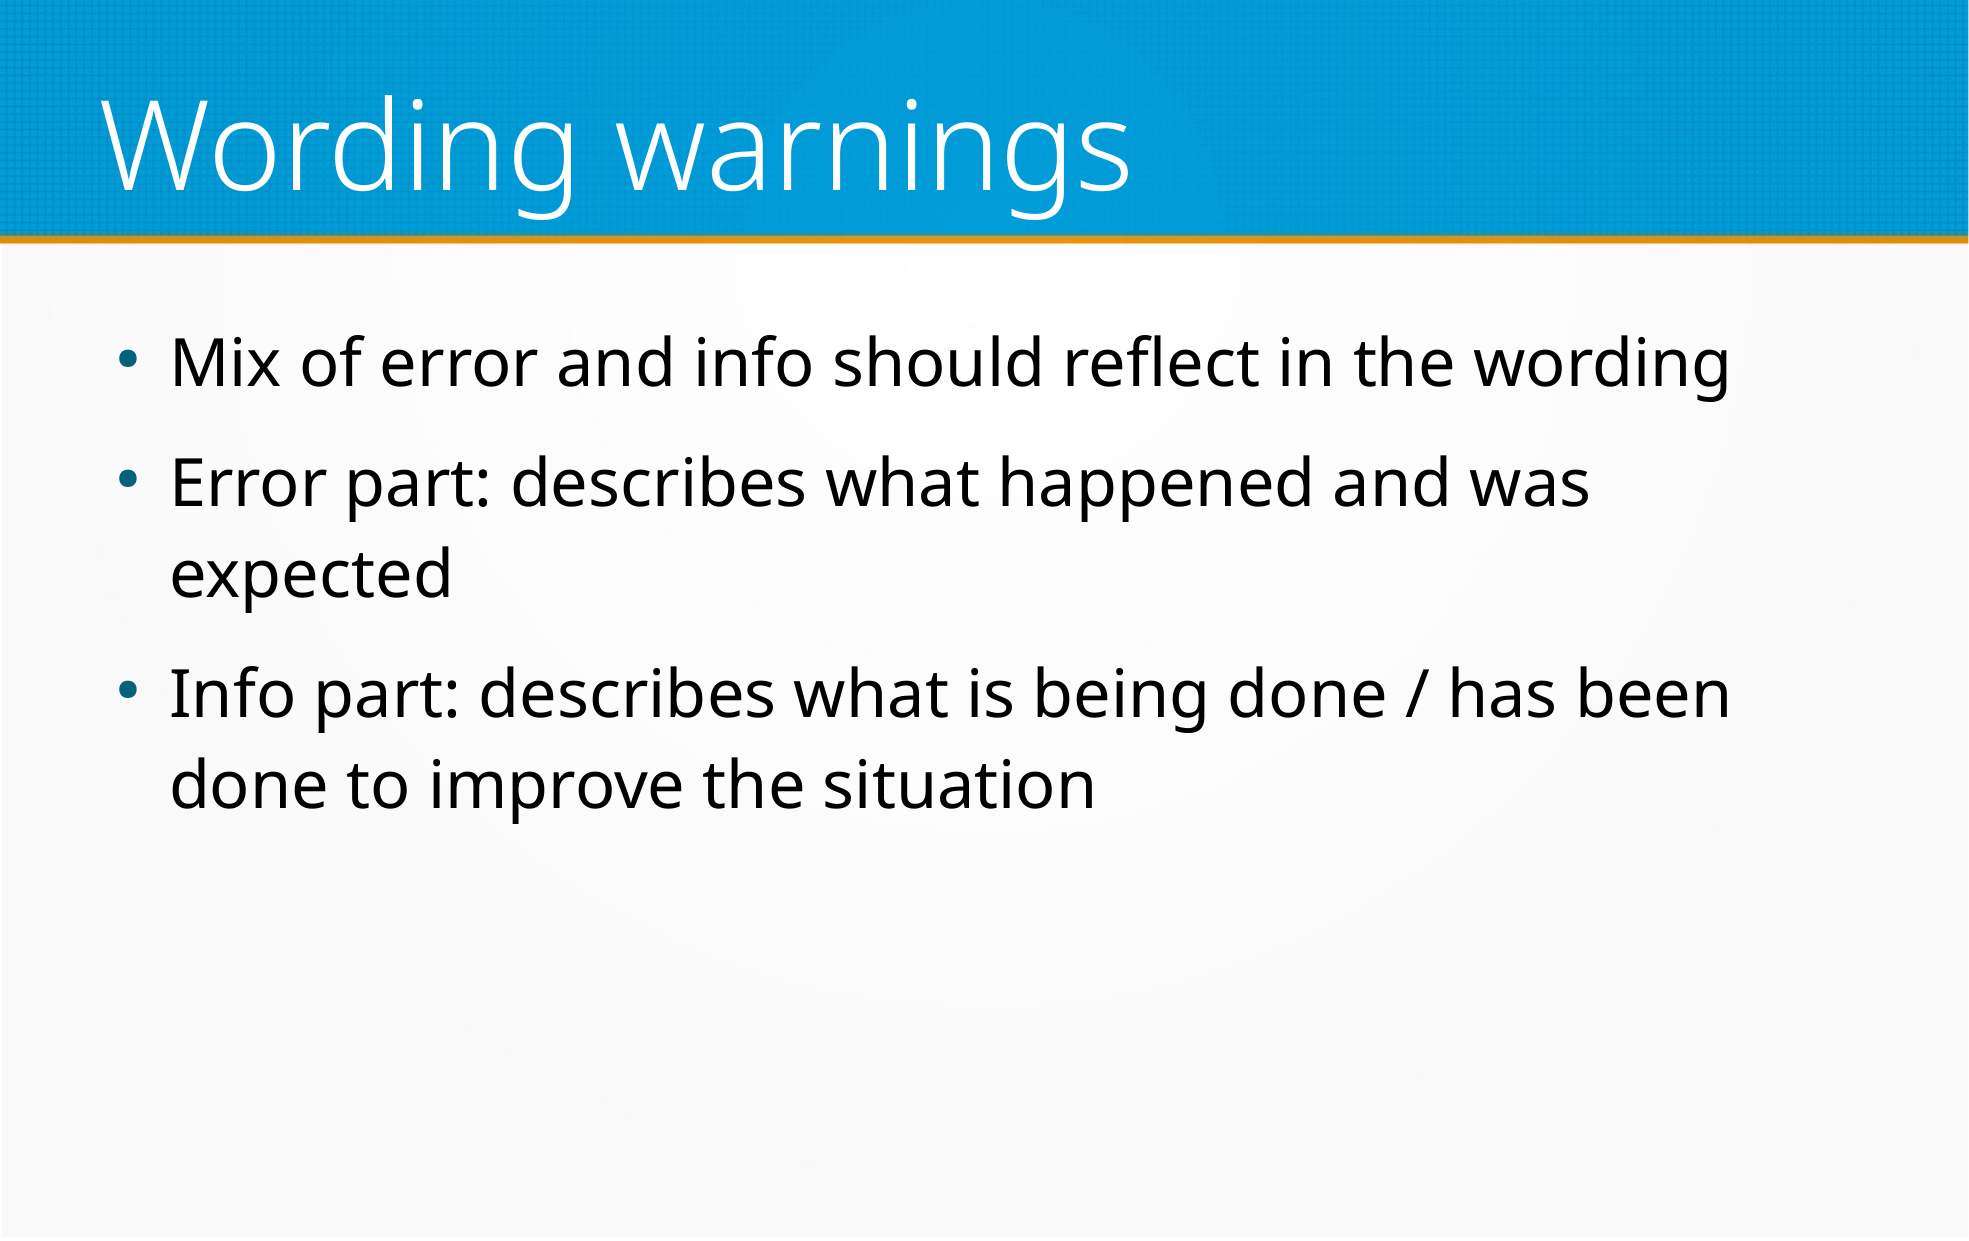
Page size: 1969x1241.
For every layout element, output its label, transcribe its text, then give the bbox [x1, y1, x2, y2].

picture [0, 233, 1969, 1241]
list Mix of error and info should reflect in the wording Error part: describes what happened and was expected Info part: describes what is being done / has been done to improve the situation [98, 315, 1867, 1099]
title Wording warnings [98, 19, 1870, 227]
